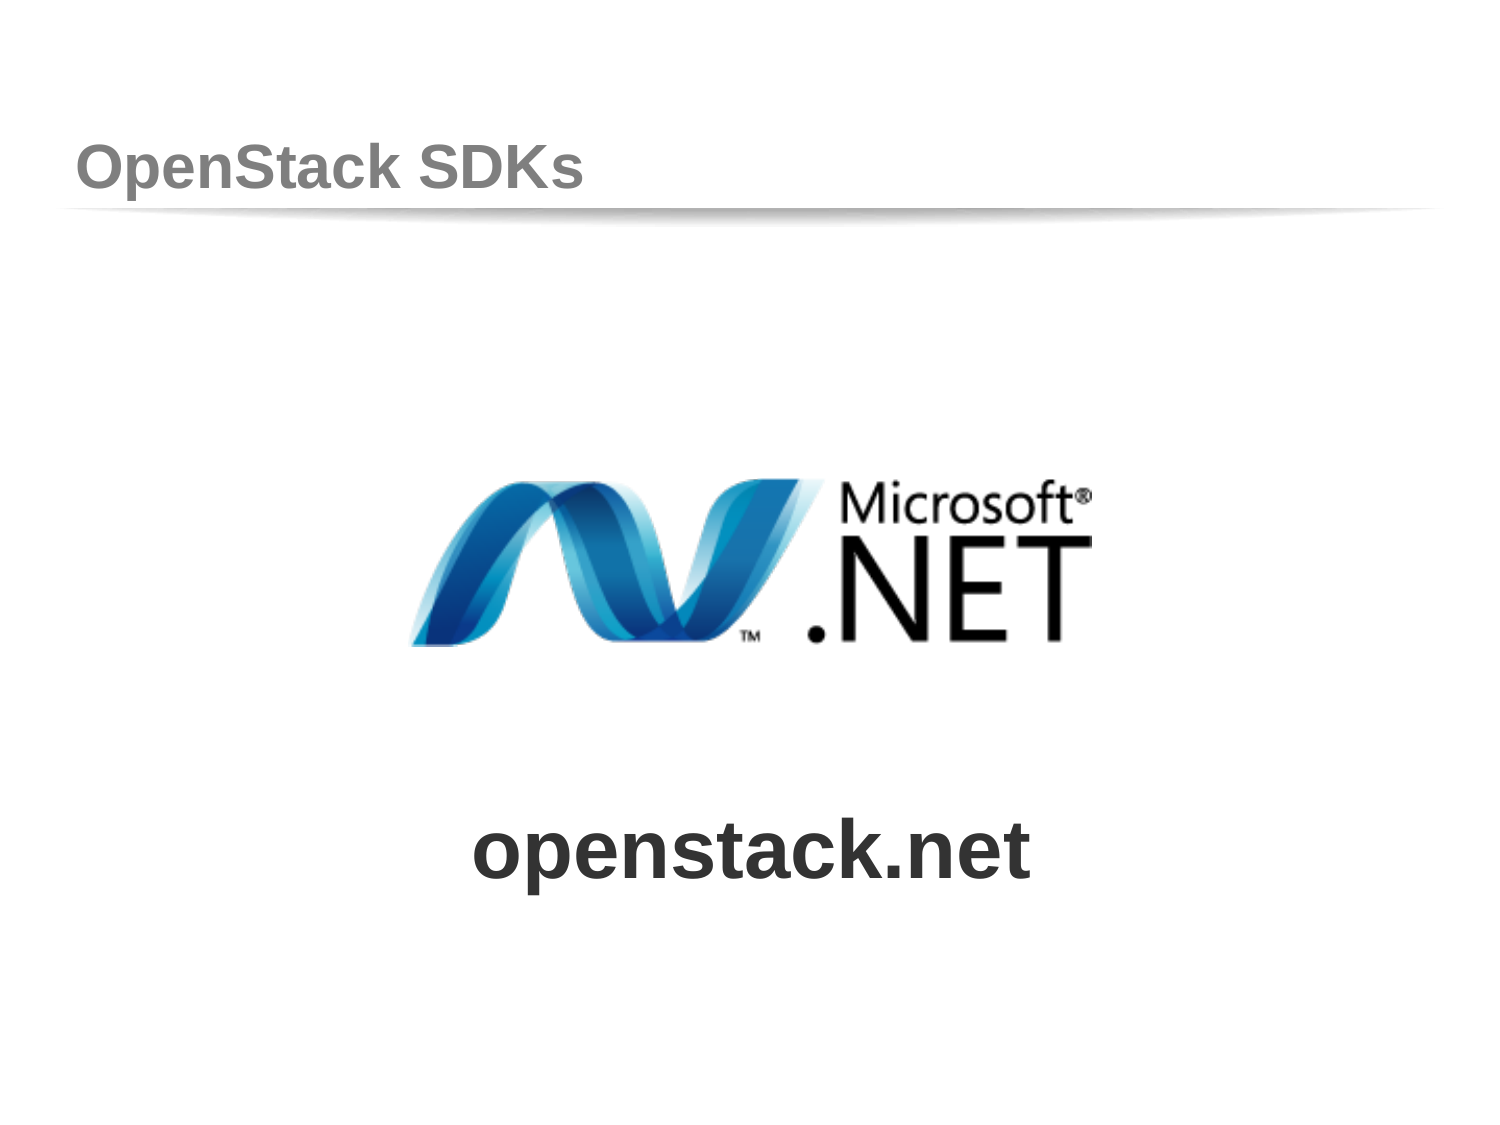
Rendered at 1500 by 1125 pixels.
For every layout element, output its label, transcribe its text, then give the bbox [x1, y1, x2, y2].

title OpenStack SDKs [75, 71, 1426, 203]
picture [408, 478, 1092, 647]
text_box openstack.net [264, 795, 1239, 896]
